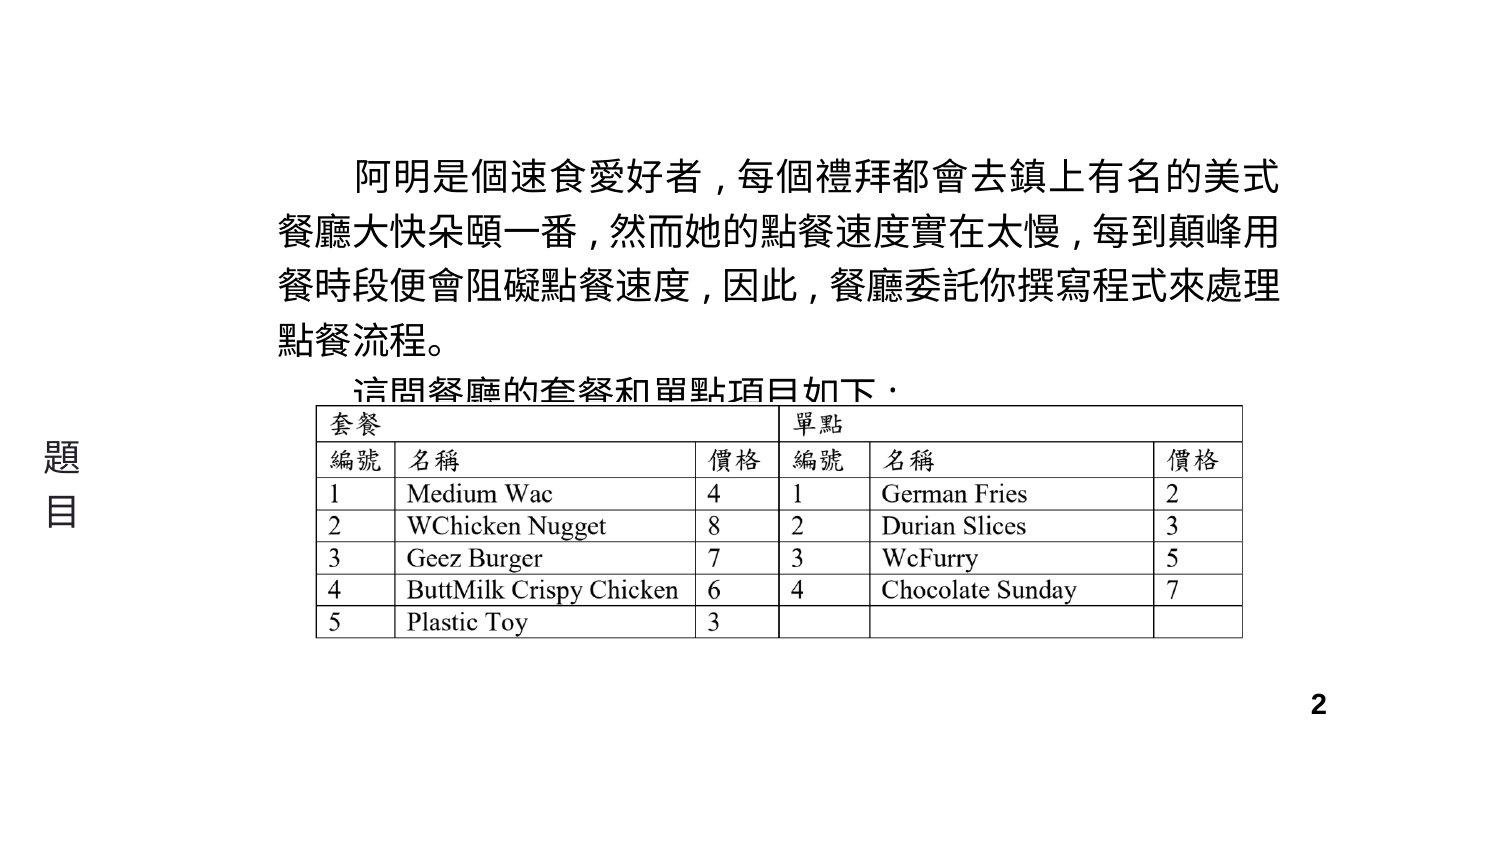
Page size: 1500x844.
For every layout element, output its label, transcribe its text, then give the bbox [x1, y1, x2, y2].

text_box 2 [1295, 672, 1386, 737]
text_box 阿明是個速食愛好者,每個禮拜都會去鎮上有名的美式餐廳大快朵頤一番,然而她的點餐速度實在太慢,每到顛峰用餐時段便會阻礙點餐速度,因此,餐廳委託你撰寫程式來處理點餐流程。 這間餐廳的套餐和單點項目如下: [262, 140, 1296, 522]
picture [313, 402, 1245, 640]
text_box 題 目 [28, 306, 210, 552]
